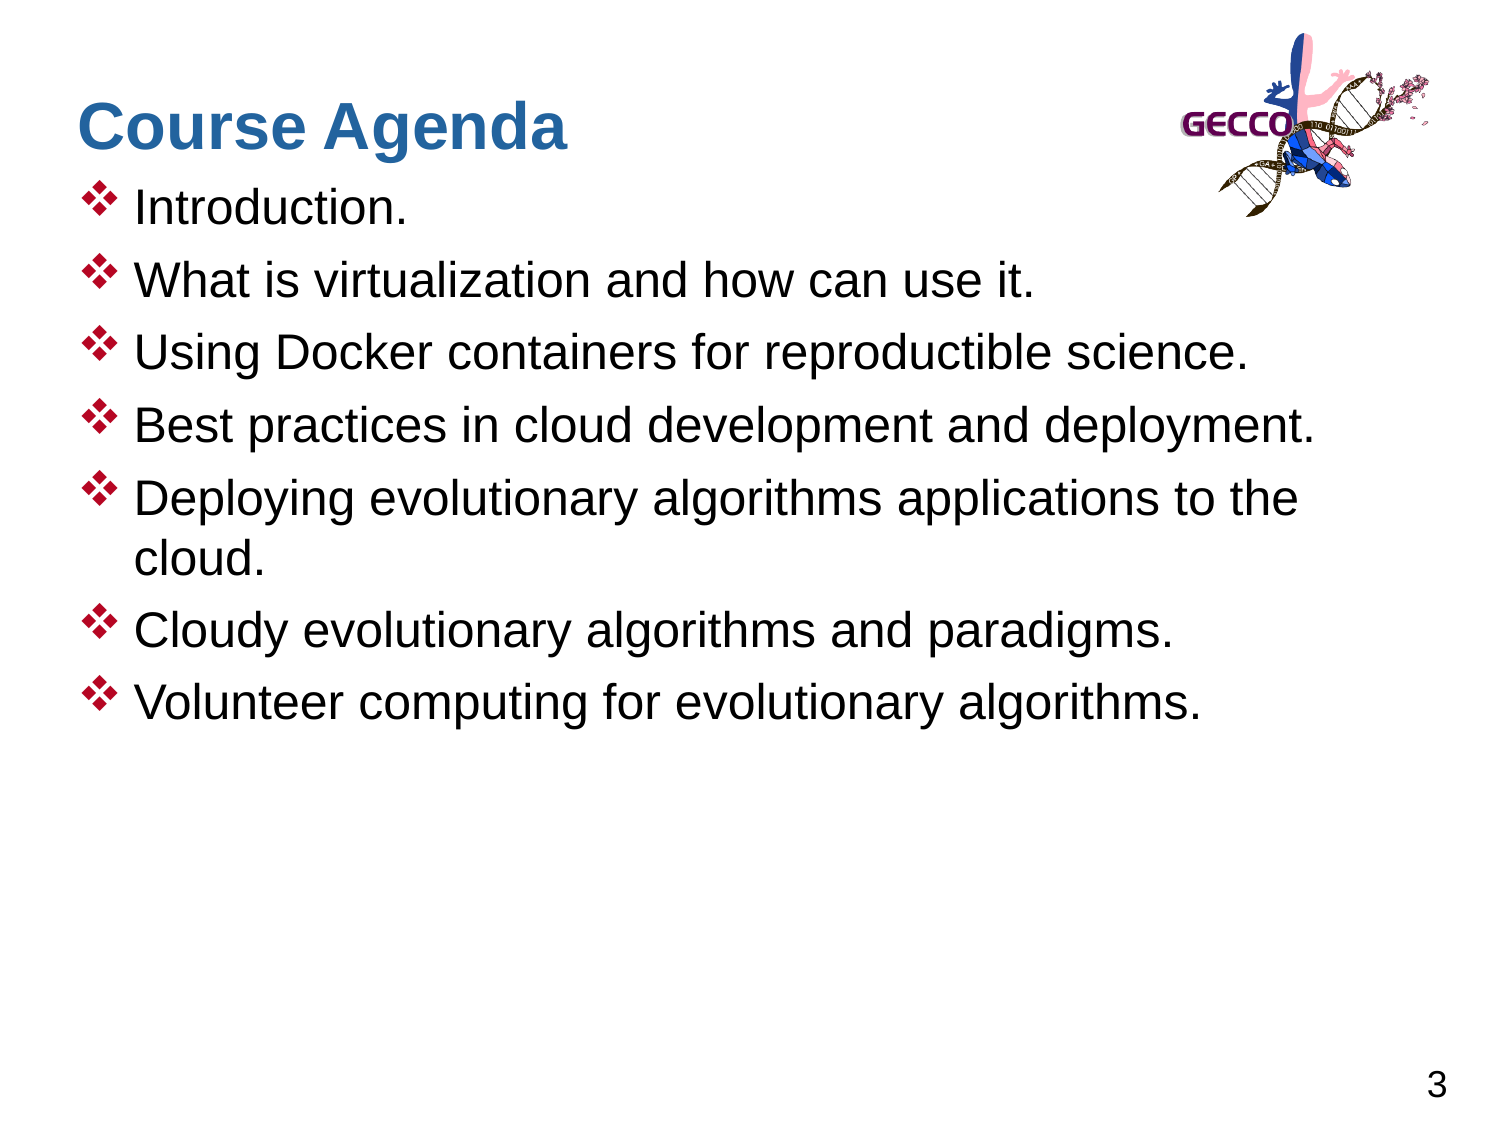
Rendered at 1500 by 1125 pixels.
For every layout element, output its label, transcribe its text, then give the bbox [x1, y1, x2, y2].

text_box <number> [1436, 1037, 1463, 1113]
picture [1175, 0, 1435, 261]
list Course Agenda Introduction. What is virtualization and how can use it. Using Docker containers for reproductible science. Best practices in cloud development and deployment. Deploying evolutionary algorithms applications to the cloud. Cloudy evolutionary algorithms and paradigms. Volunteer computing for evolutionary algorithms. [62, 75, 1436, 1125]
